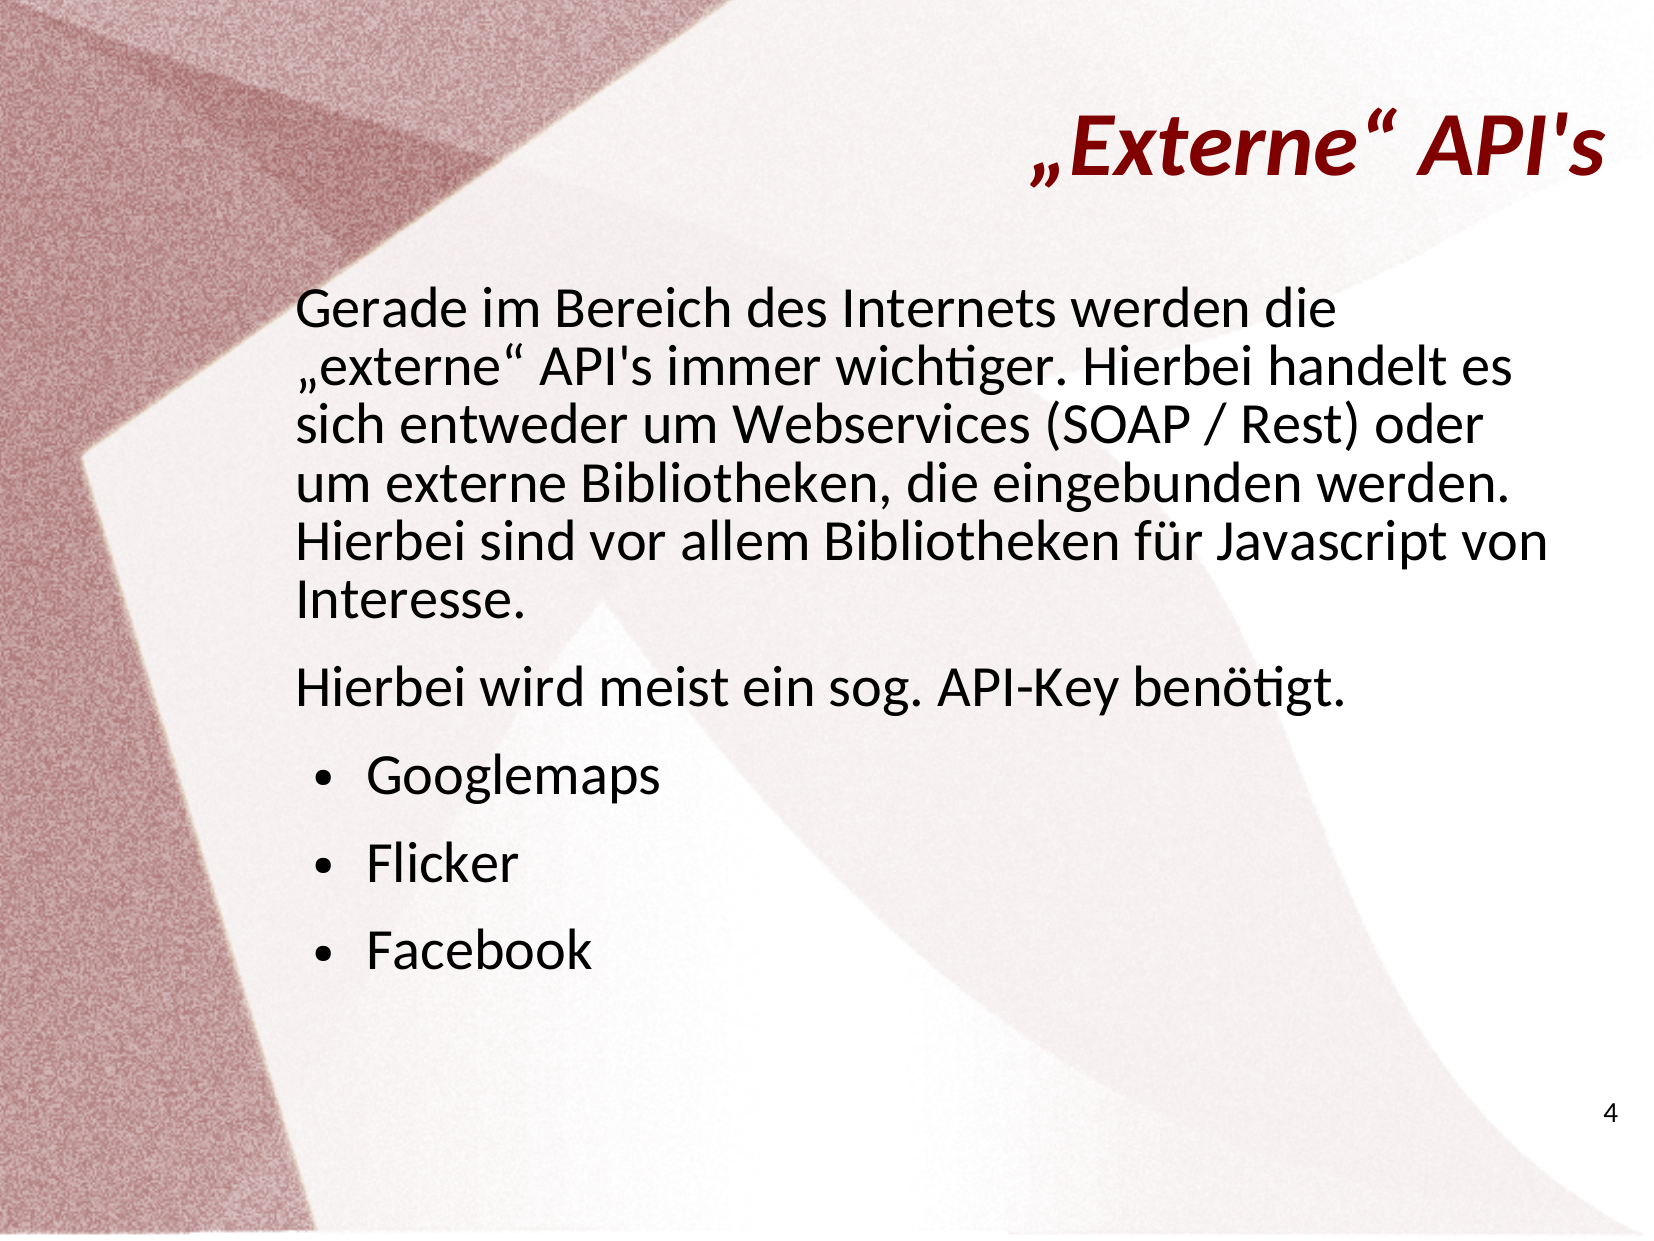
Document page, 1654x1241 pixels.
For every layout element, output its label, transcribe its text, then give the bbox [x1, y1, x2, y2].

list Gerade im Bereich des Internets werden die „externe“ API's immer wichtiger. Hierbei handelt es sich entweder um Webservices (SOAP / Rest) oder um externe Bibliotheken, die eingebunden werden. Hierbei sind vor allem Bibliotheken für Javascript von Interesse. Hierbei wird meist ein sog. API-Key benötigt. Googlemaps Flicker Facebook [295, 283, 1571, 1115]
title „Externe“ API's [596, 49, 1607, 257]
picture [0, 0, 1654, 1241]
